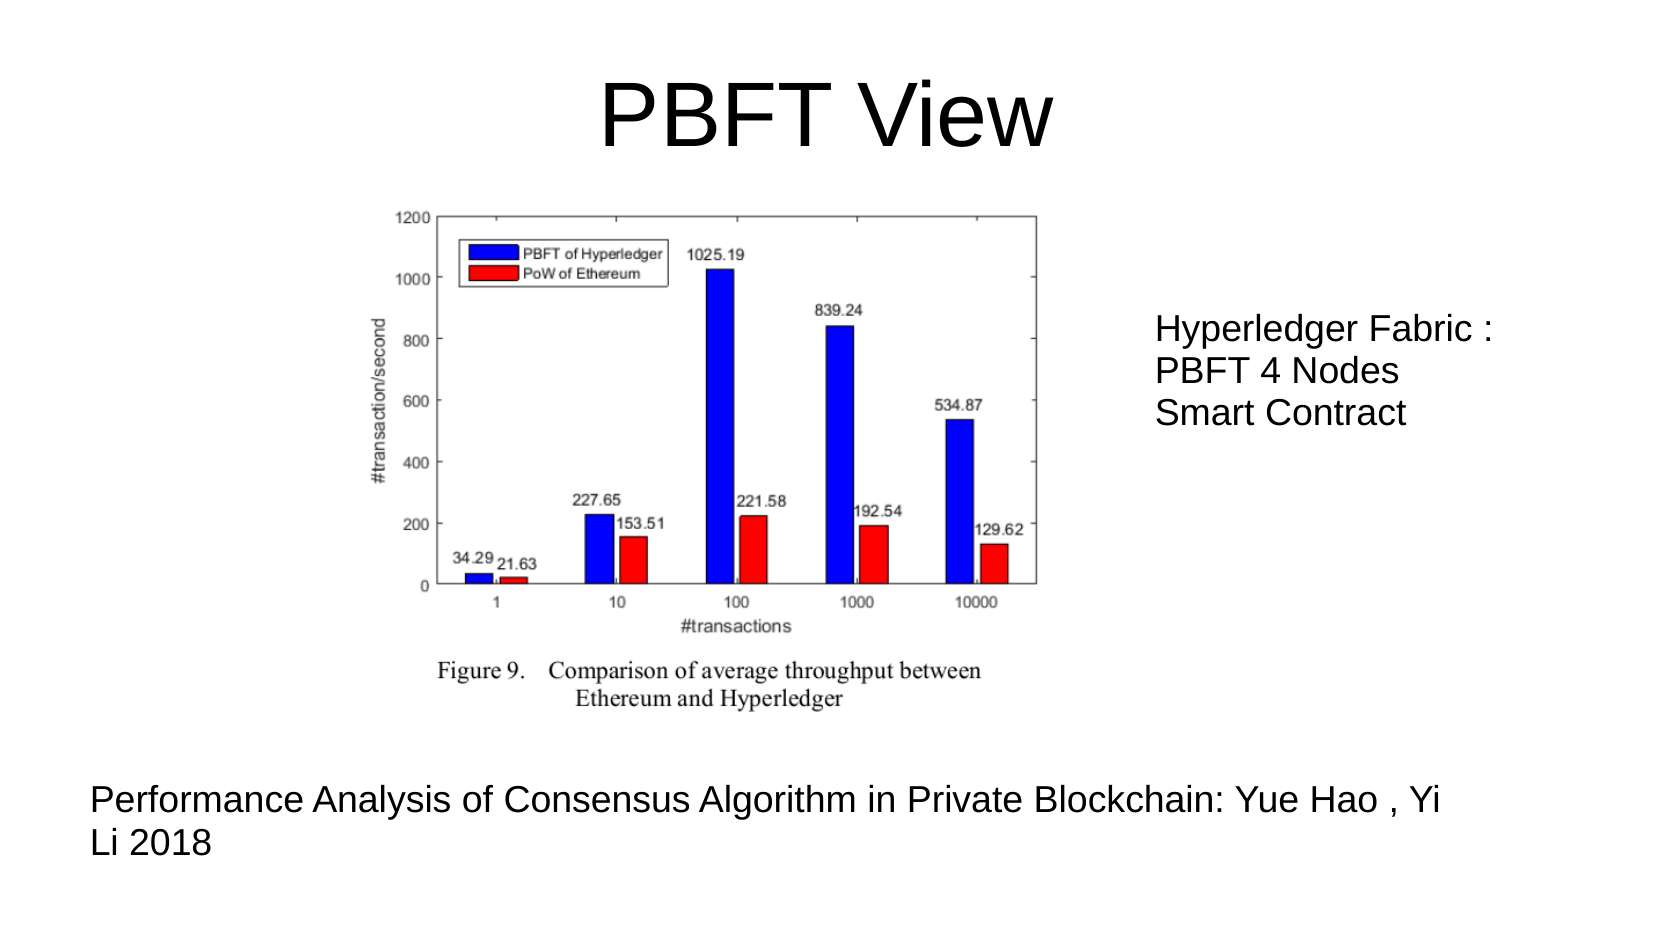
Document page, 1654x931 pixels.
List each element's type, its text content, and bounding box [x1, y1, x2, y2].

picture [267, 163, 1101, 736]
text_box Performance Analysis of Consensus Algorithm in Private Blockchain: Yue Hao , Yi Li 2018 [74, 770, 1486, 871]
text_box Hyperledger Fabric : PBFT 4 Nodes Smart Contract [1140, 300, 1591, 511]
title PBFT View [82, 37, 1571, 193]
